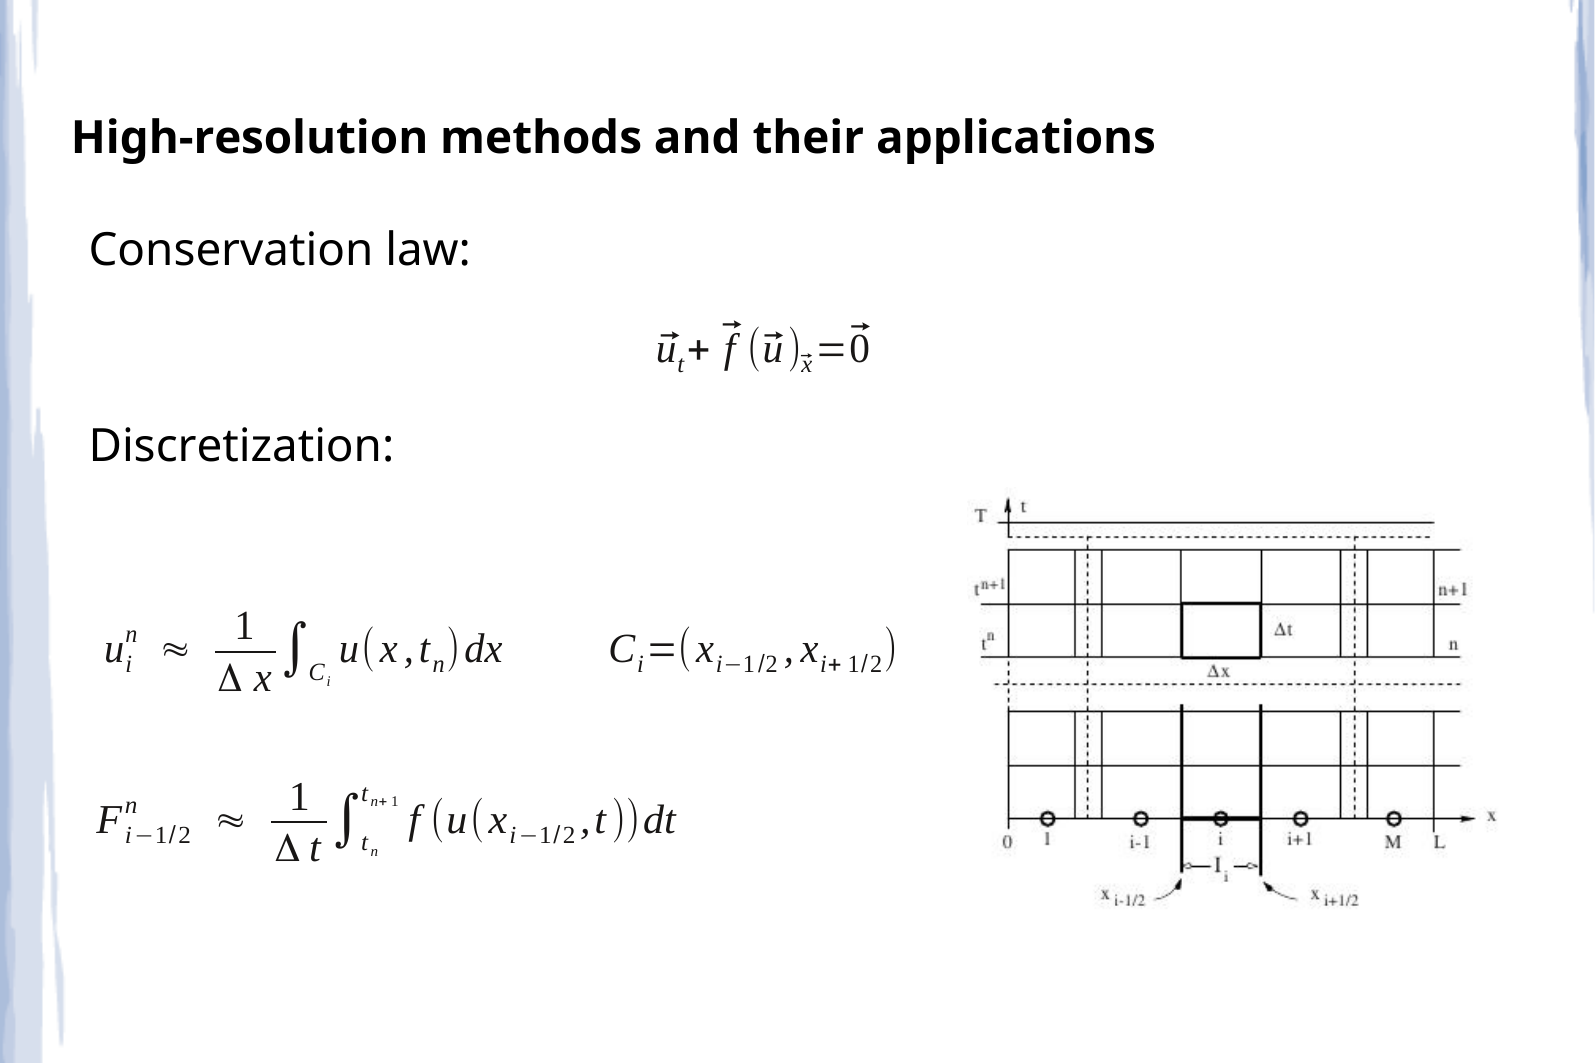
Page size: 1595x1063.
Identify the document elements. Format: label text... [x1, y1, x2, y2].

title High-resolution methods and their applications [70, 94, 1506, 178]
chart [98, 602, 904, 701]
chart [88, 773, 683, 871]
chart [649, 318, 877, 378]
text_box Conservation law: [88, 200, 1524, 295]
text_box Discretization: [88, 396, 1524, 491]
picture [0, 0, 1595, 1063]
